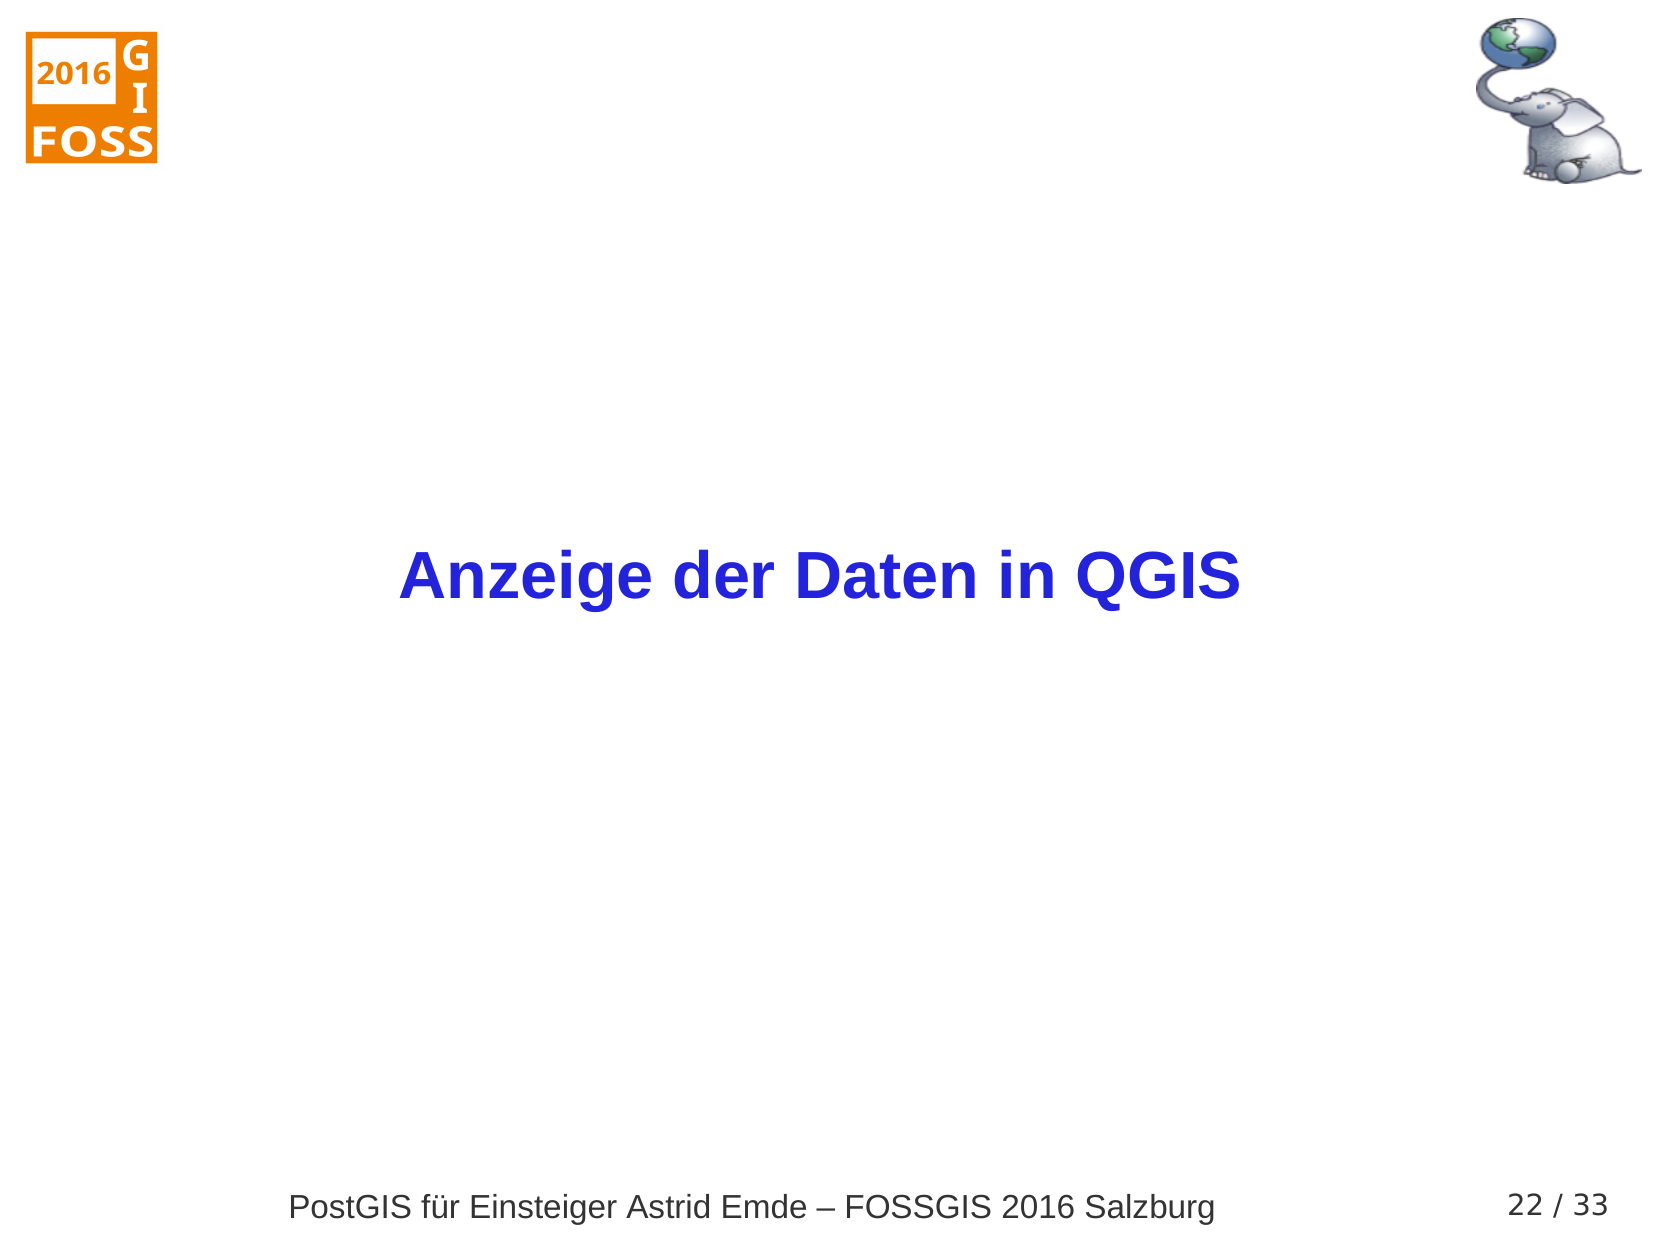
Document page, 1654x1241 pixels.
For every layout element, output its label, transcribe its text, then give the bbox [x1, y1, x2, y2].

title Anzeige der Daten in QGIS [76, 501, 1565, 650]
picture [17, 23, 166, 172]
picture [1476, 18, 1642, 184]
